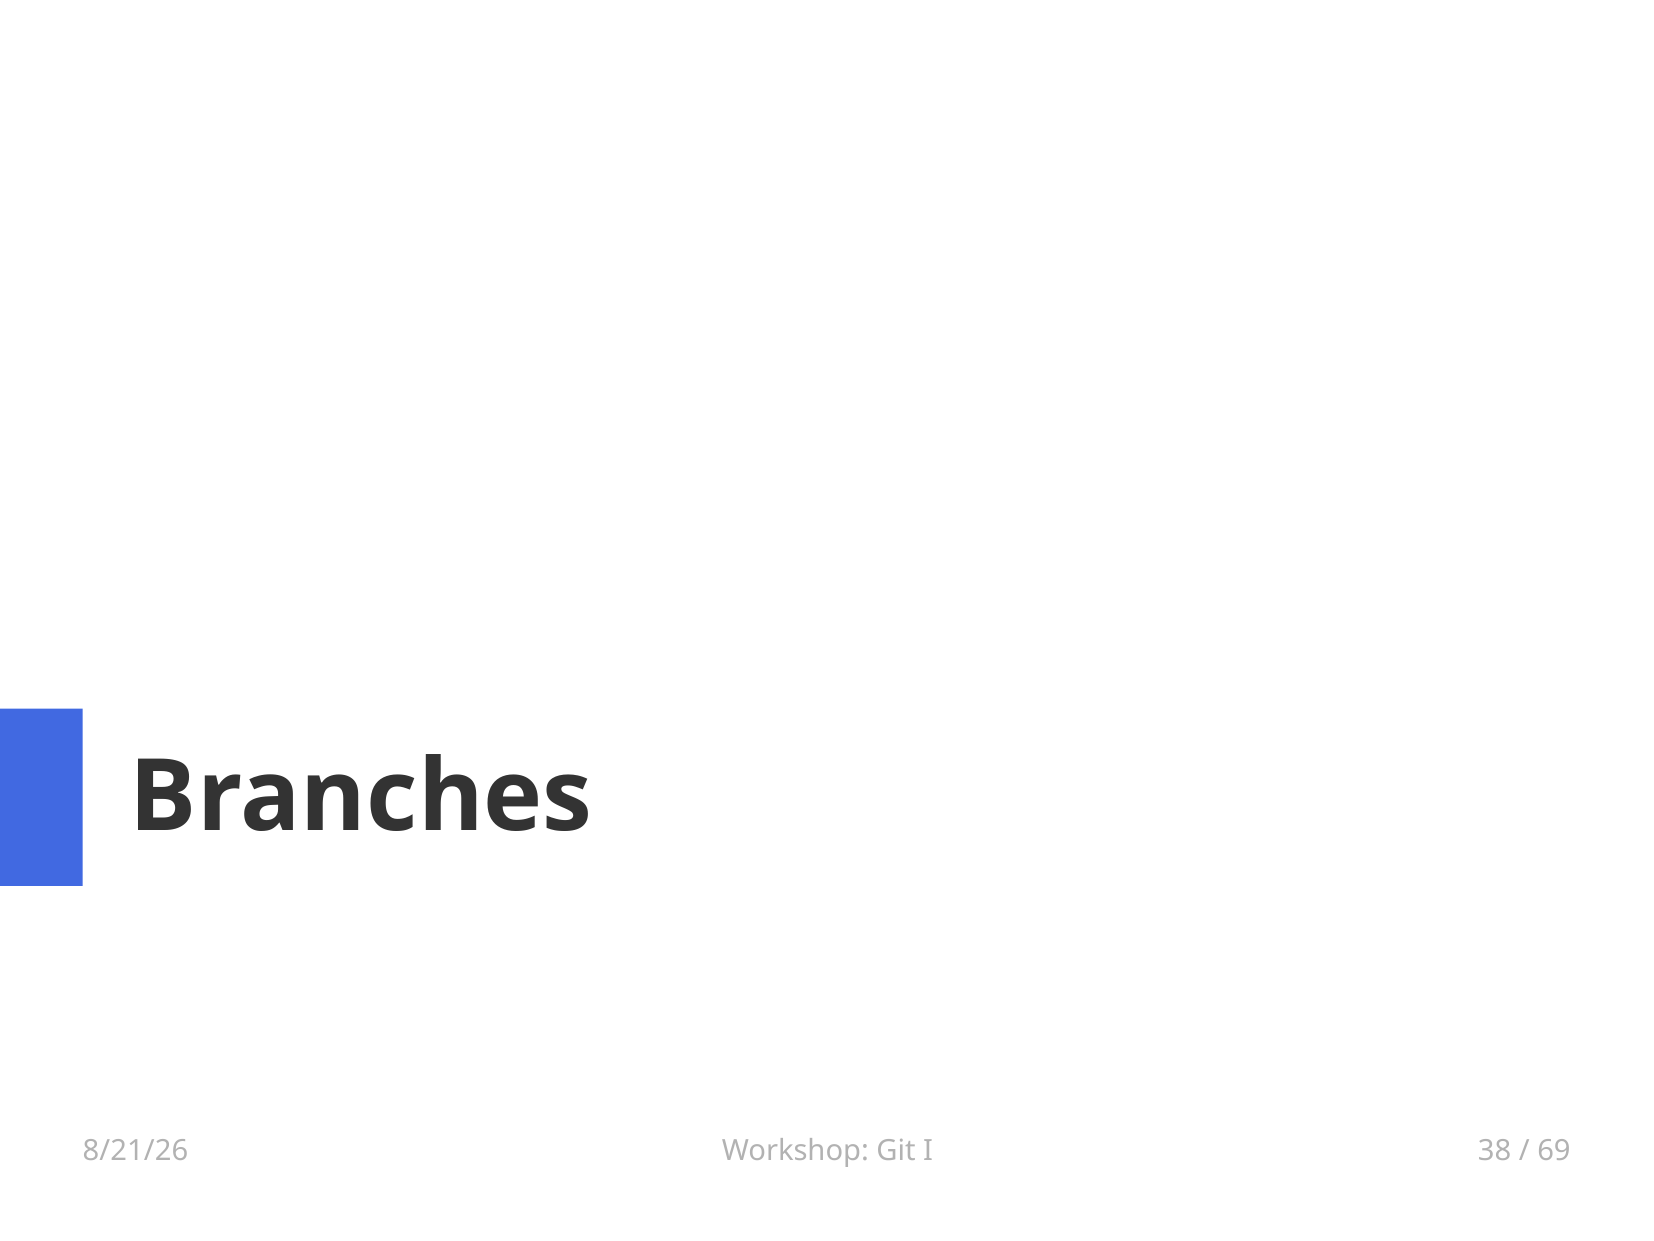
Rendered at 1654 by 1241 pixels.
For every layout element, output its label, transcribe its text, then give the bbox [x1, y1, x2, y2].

title Branches [129, 673, 1536, 910]
